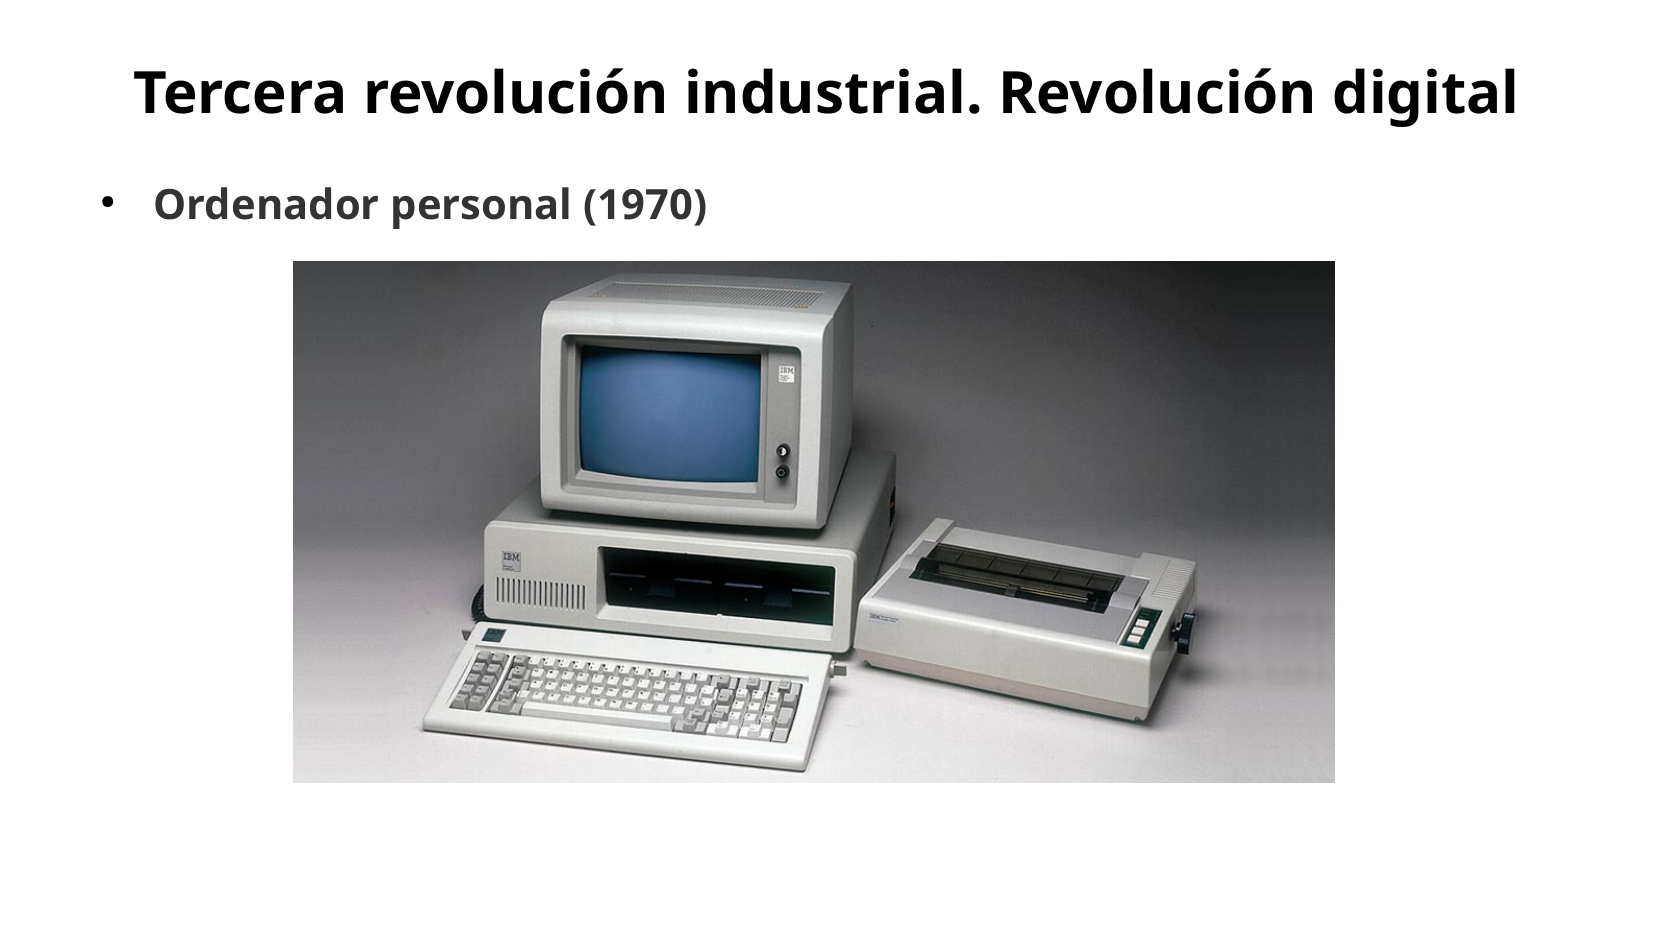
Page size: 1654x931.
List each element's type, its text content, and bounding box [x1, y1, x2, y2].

title Tercera revolución industrial. Revolución digital [82, 13, 1571, 169]
picture [293, 261, 1335, 783]
list Ordenador personal (1970) [82, 174, 1571, 869]
